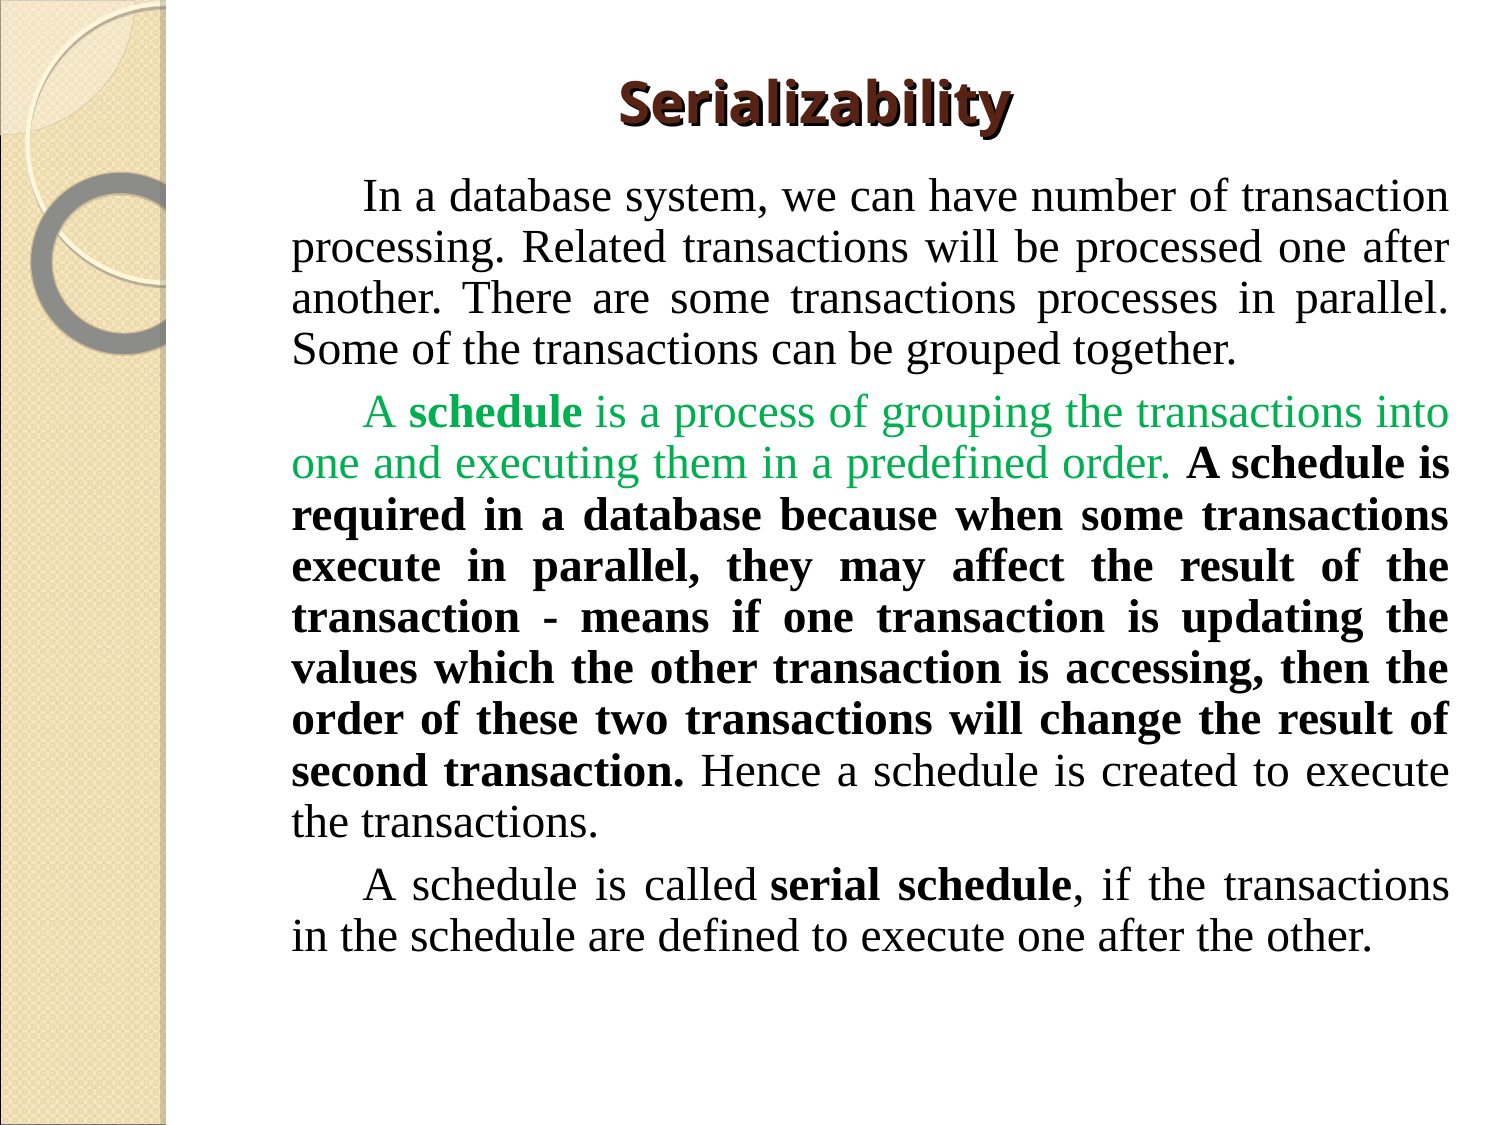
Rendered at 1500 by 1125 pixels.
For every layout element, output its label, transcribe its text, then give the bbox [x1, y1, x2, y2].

list In a database system, we can have number of transaction processing. Related transactions will be processed one after another. There are some transactions processes in parallel. Some of the transactions can be grouped together. A schedule is a process of grouping the transactions into one and executing them in a predefined order. A schedule is required in a database because when some transactions execute in parallel, they may affect the result of the transaction - means if one transaction is updating the values which the other transaction is accessing, then the order of these two transactions will change the result of second transaction. Hence a schedule is created to execute the transactions. A schedule is called serial schedule, if the transactions in the schedule are defined to execute one after the other. [162, 162, 1466, 1026]
title Serializability [200, 37, 1431, 162]
